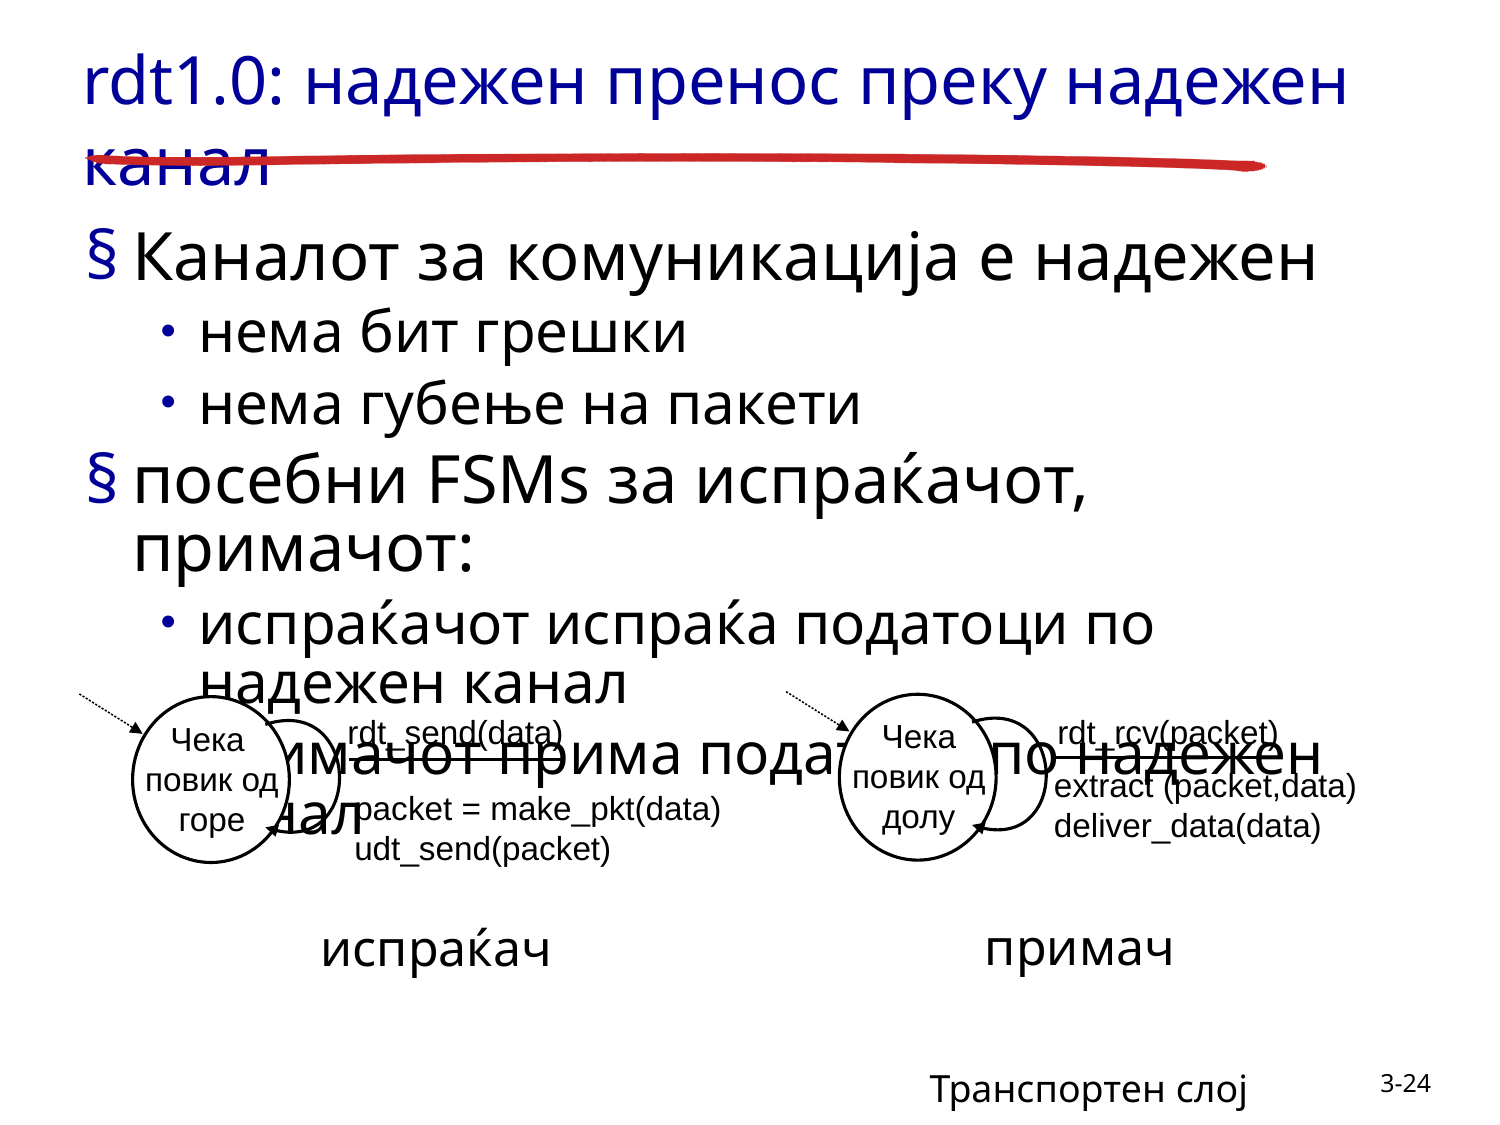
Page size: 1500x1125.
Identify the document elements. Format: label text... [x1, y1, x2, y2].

text_box [874, 694, 961, 708]
footer Транспортен слој [914, 1057, 1390, 1105]
picture [80, 148, 1280, 177]
text_box rdt_send(data) [332, 703, 703, 774]
text_box extract (packet,data) deliver_data(data) [1039, 756, 1448, 828]
text_box packet = make_pkt(data) udt_send(packet) [339, 779, 780, 878]
title rdt1.0: надежен пренос преку надежен канал [67, 31, 1448, 196]
text_box примач [970, 908, 1191, 984]
list Каналот за комуникација е надежен нема бит грешки нема губење на пакети посебни FSMs за испраќачот, примачот: испраќачот испраќа податоци по надежен канал примачот прима податоци по надежен канал [70, 218, 1367, 714]
slide_number 3-<number> [1365, 1060, 1477, 1106]
text_box rdt_rcv(packet) [1042, 704, 1295, 759]
text_box Чека повик од долу [828, 708, 1010, 858]
text_box испраќач [305, 908, 567, 984]
text_box Чека повик од горе [122, 710, 303, 861]
text_box [168, 696, 254, 710]
